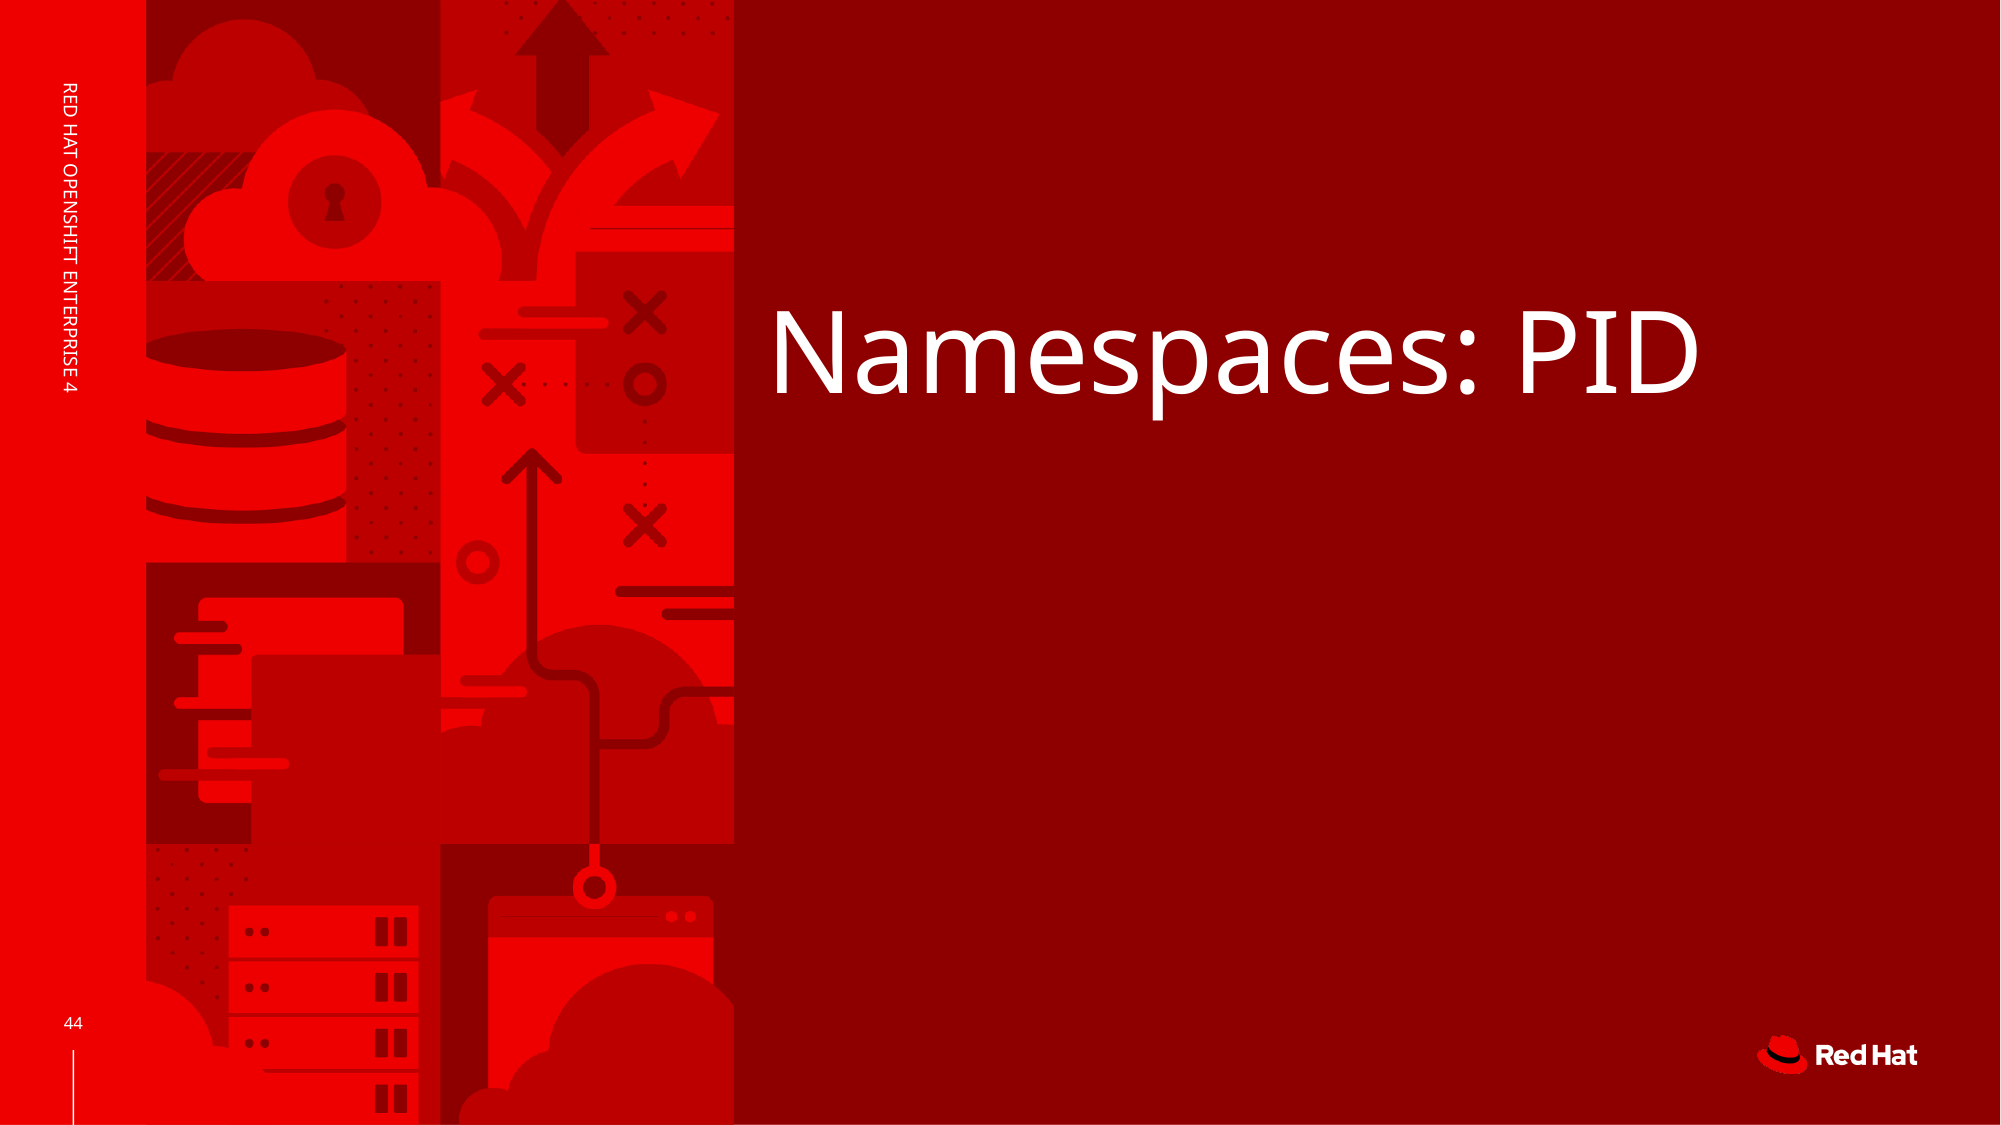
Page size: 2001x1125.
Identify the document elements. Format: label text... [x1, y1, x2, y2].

picture [0, 0, 2001, 1125]
title Namespaces: PID [766, 267, 1858, 905]
slide_number <number> [13, 1012, 134, 1036]
subtitle RED HAT OPENSHIFT ENTERPRISE 4 [0, 0, 144, 845]
